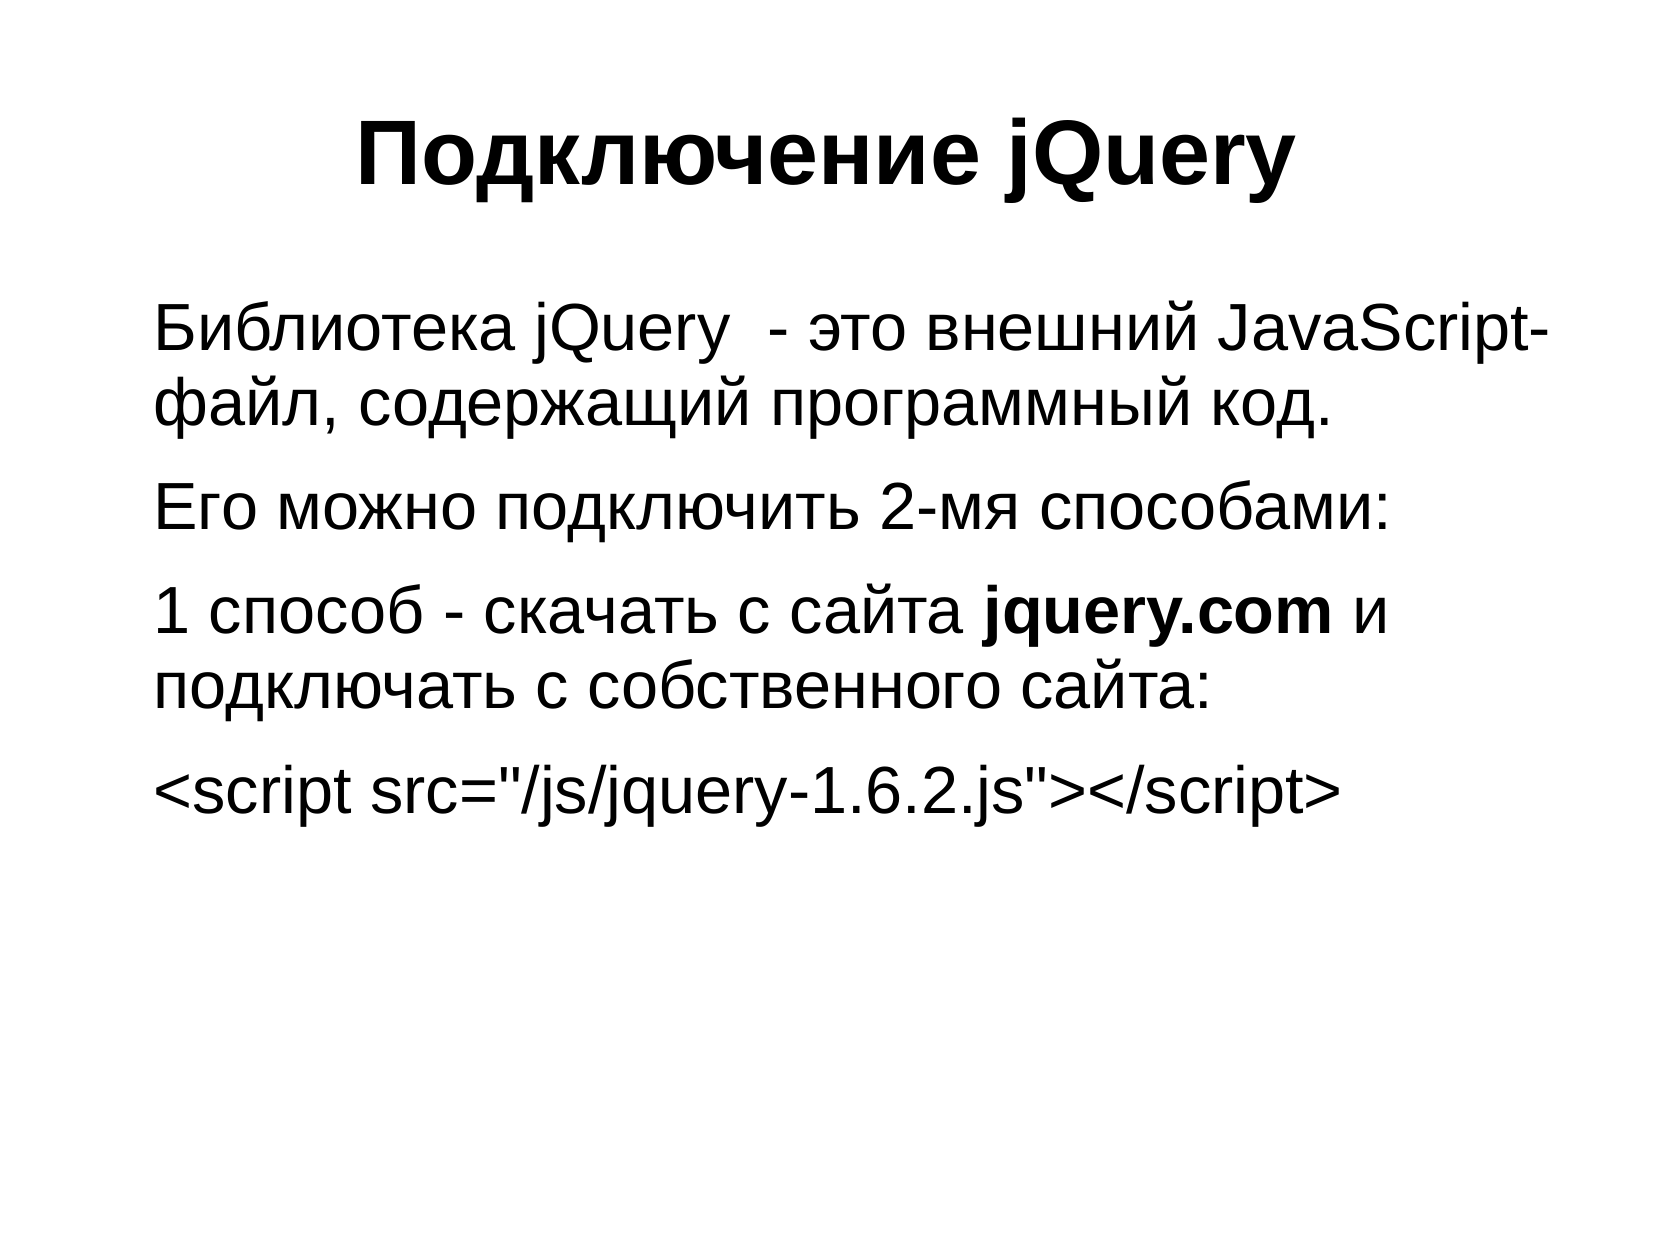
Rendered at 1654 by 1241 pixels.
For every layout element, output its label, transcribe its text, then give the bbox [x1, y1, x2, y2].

list Библиотека jQuery - это внешний JavaScript-файл, содержащий программный код. Его можно подключить 2-мя способами: 1 способ - скачать с сайта jquery.com и подключать с собственного сайта: <script src="/js/jquery-1.6.2.js"></script> [82, 290, 1571, 1109]
title Подключение jQuery [82, 49, 1571, 257]
